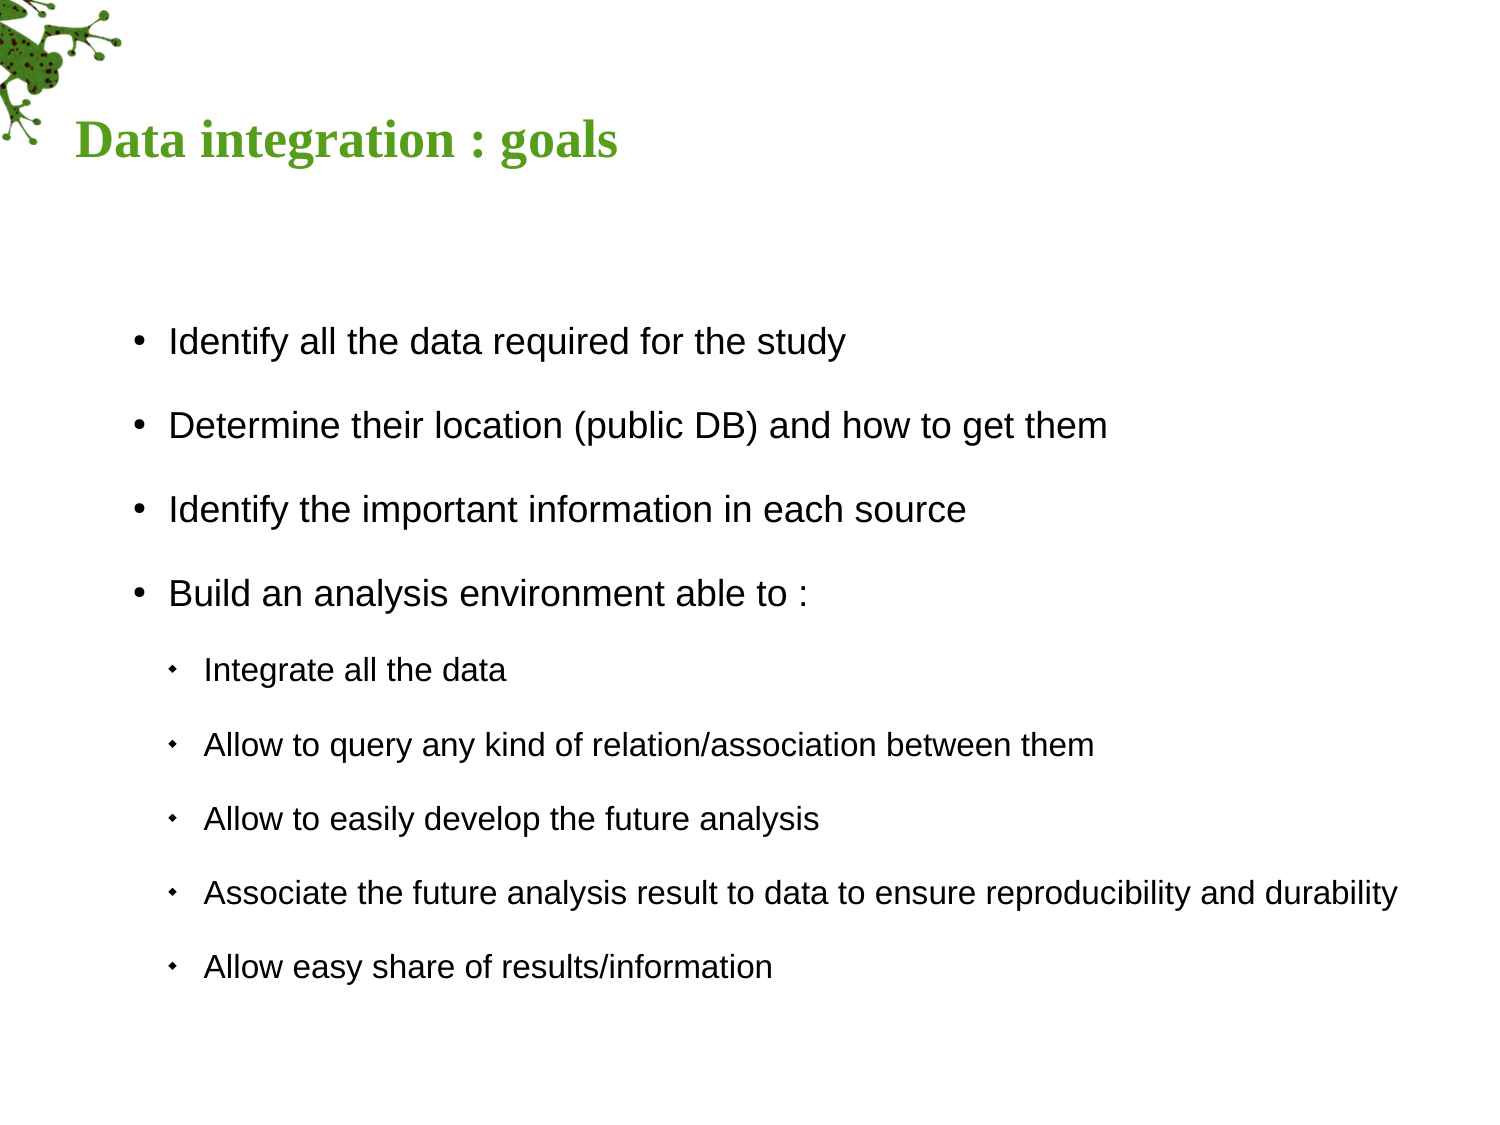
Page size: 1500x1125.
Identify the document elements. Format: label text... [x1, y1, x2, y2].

title [79, 308, 1430, 1040]
picture [0, 0, 122, 145]
text_box Identify all the data required for the study Determine their location (public DB) and how to get them Identify the important information in each source Build an analysis environment able to : Integrate all the data Allow to query any kind of relation/association between them Allow to easily develop the future analysis Associate the future analysis result to data to ensure reproducibility and durability Allow easy share of results/information [118, 271, 1453, 998]
title Data integration : goals [75, 45, 1425, 233]
